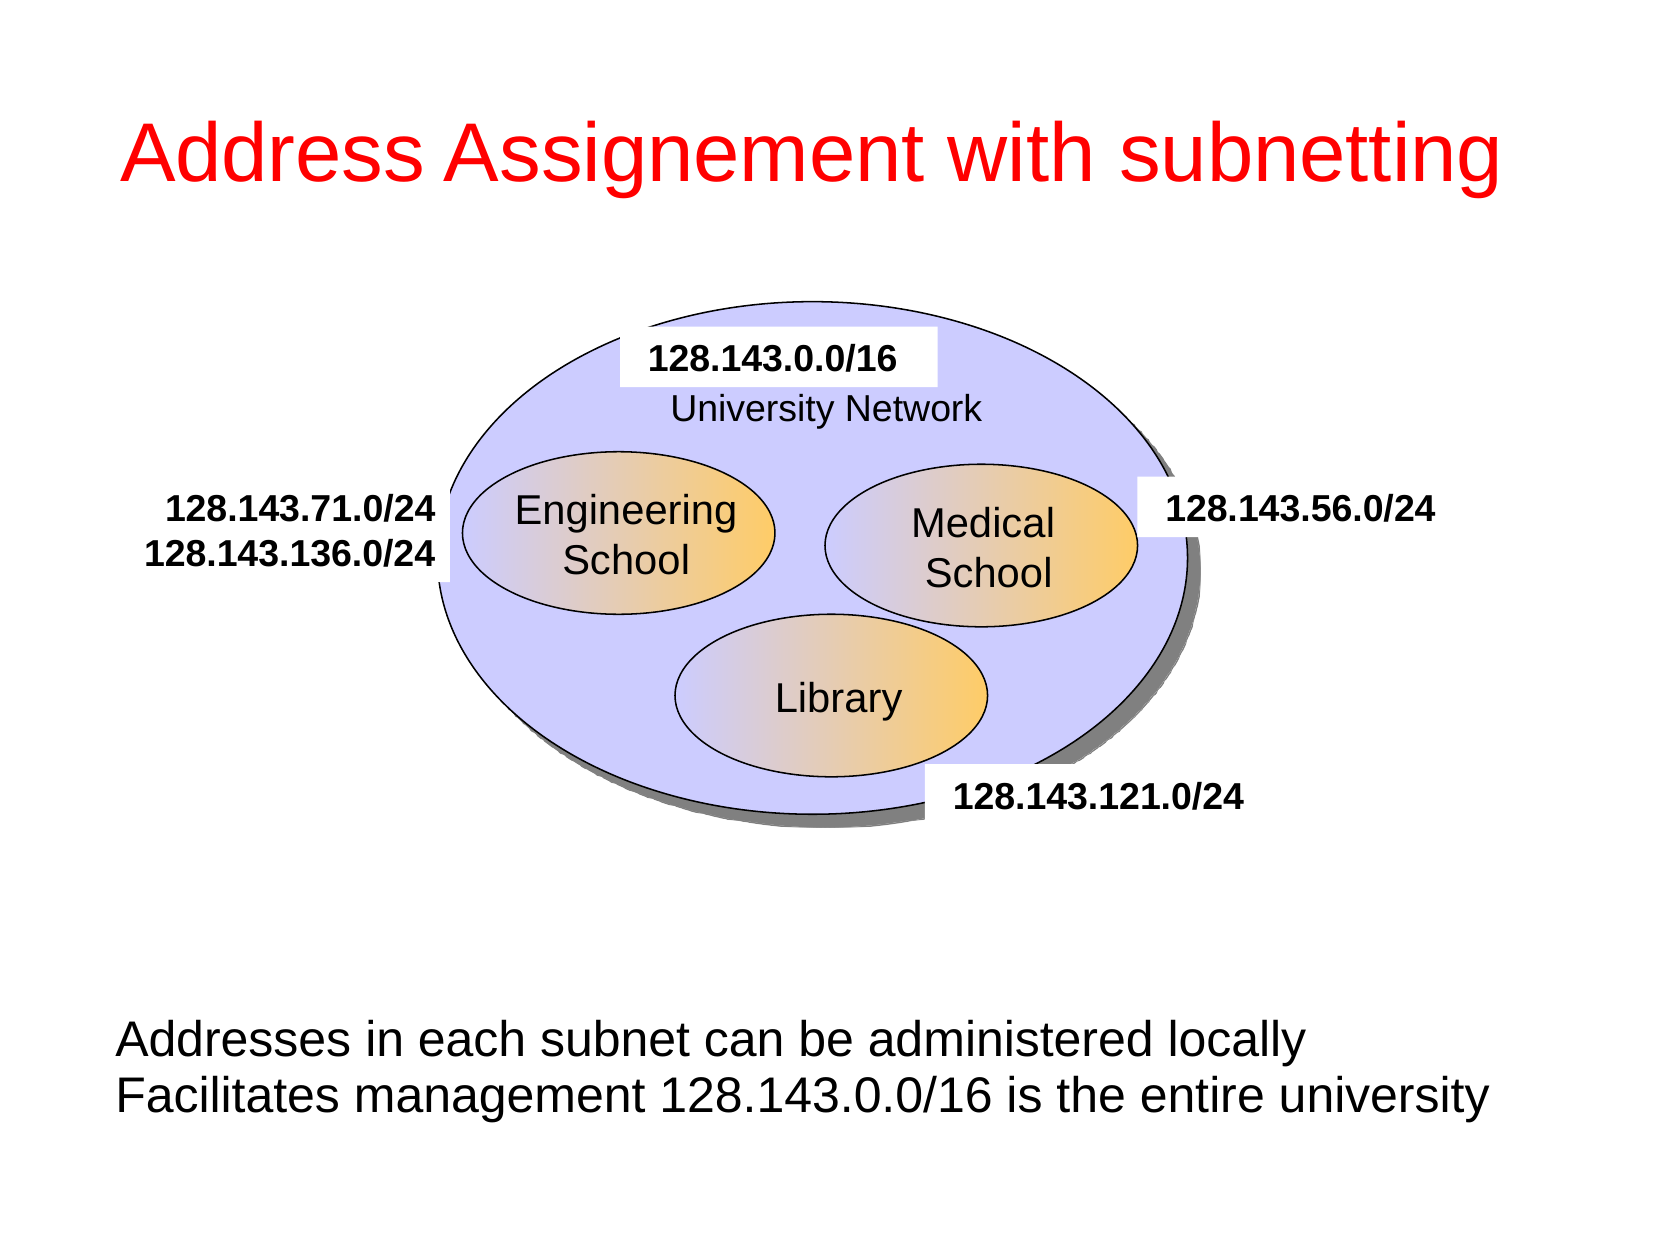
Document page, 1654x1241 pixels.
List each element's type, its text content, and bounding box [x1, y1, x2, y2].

title Address Assignement with subnetting [0, 49, 1654, 257]
text_box Addresses in each subnet can be administered locally Facilitates management 128.143.0.0/16 is the entire university [82, 1003, 1506, 1132]
text_box Engineering School [462, 451, 775, 615]
text_box Library [675, 614, 988, 777]
text_box 128.143.0.0/16 [620, 326, 938, 388]
text_box 128.143.71.0/24 128.143.136.0/24 [112, 476, 450, 583]
text_box 128.143.56.0/24 [1137, 476, 1475, 538]
text_box University Network [439, 301, 1188, 815]
text_box 128.143.121.0/24 [924, 764, 1263, 825]
text_box Medical School [825, 464, 1138, 627]
